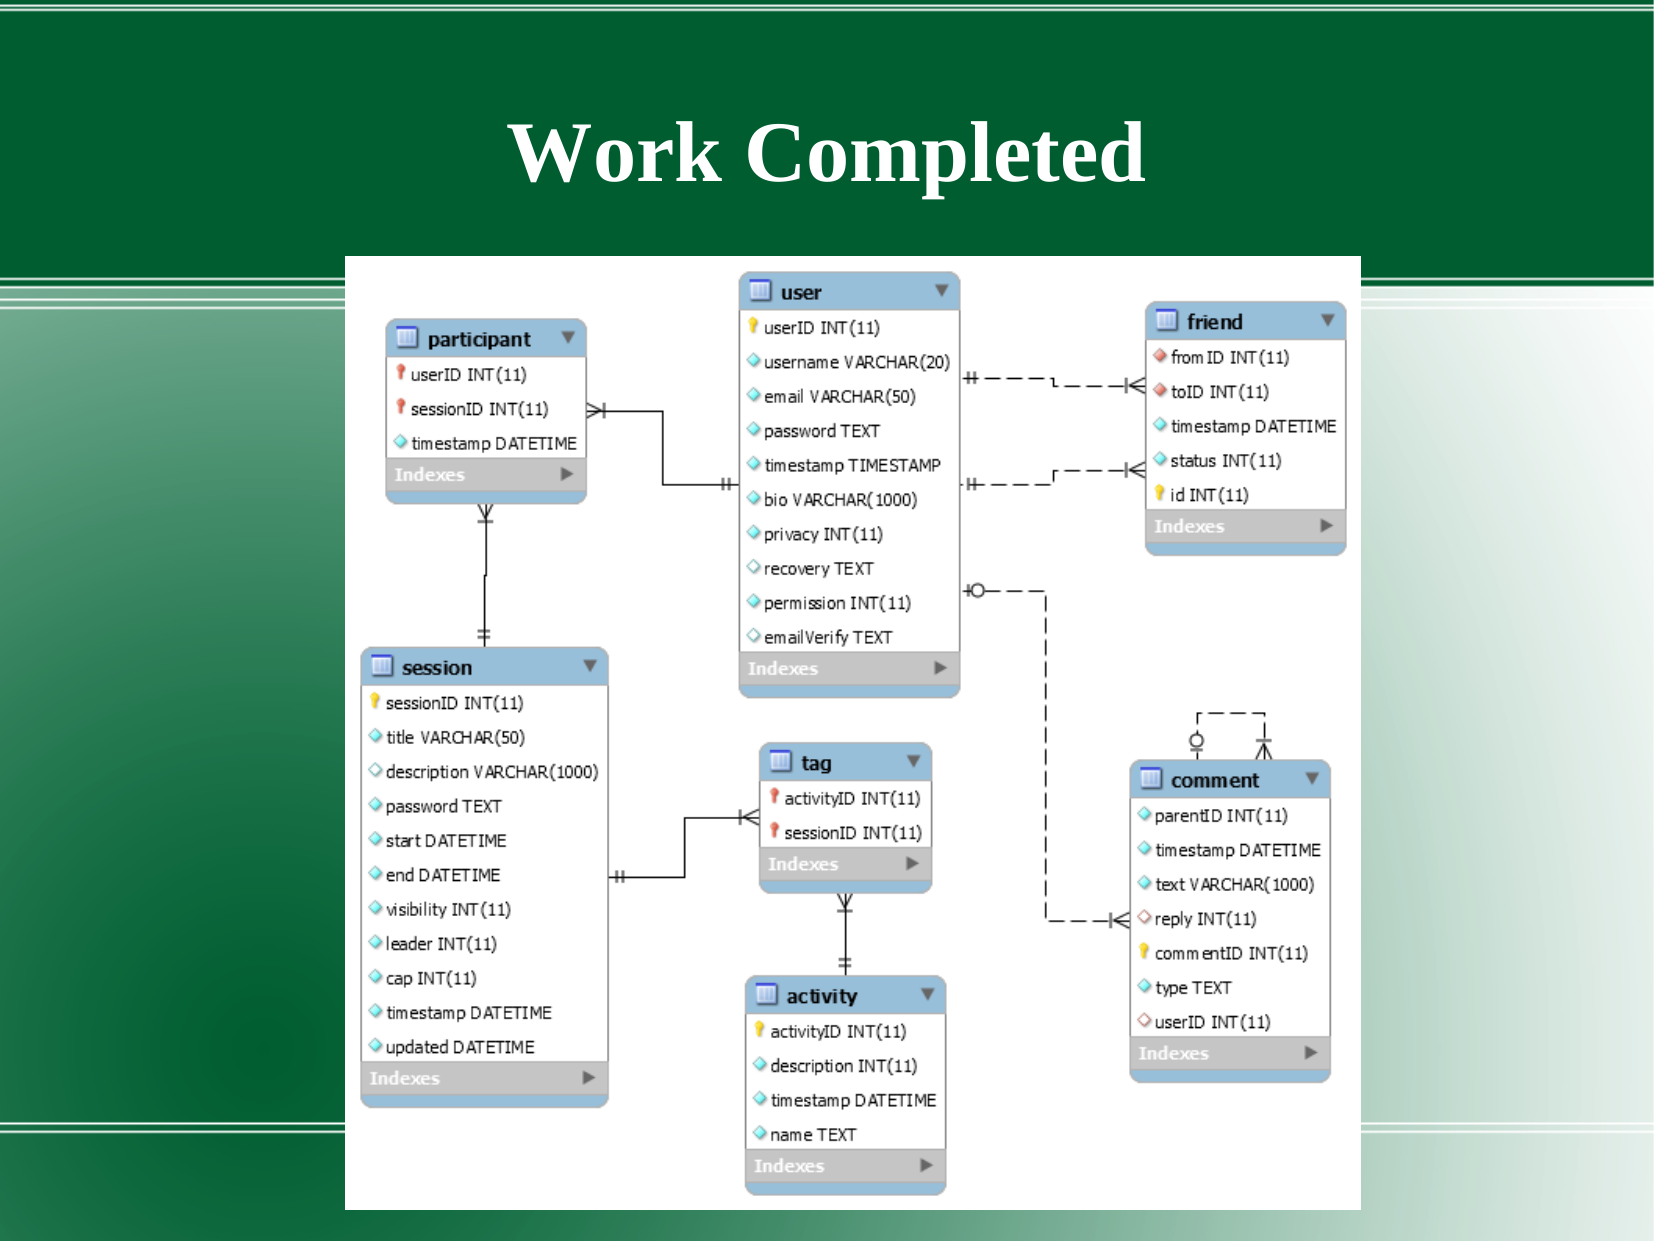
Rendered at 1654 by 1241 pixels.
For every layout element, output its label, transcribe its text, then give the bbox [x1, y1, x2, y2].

title Work Completed [82, 49, 1571, 257]
picture [0, 0, 1654, 1241]
